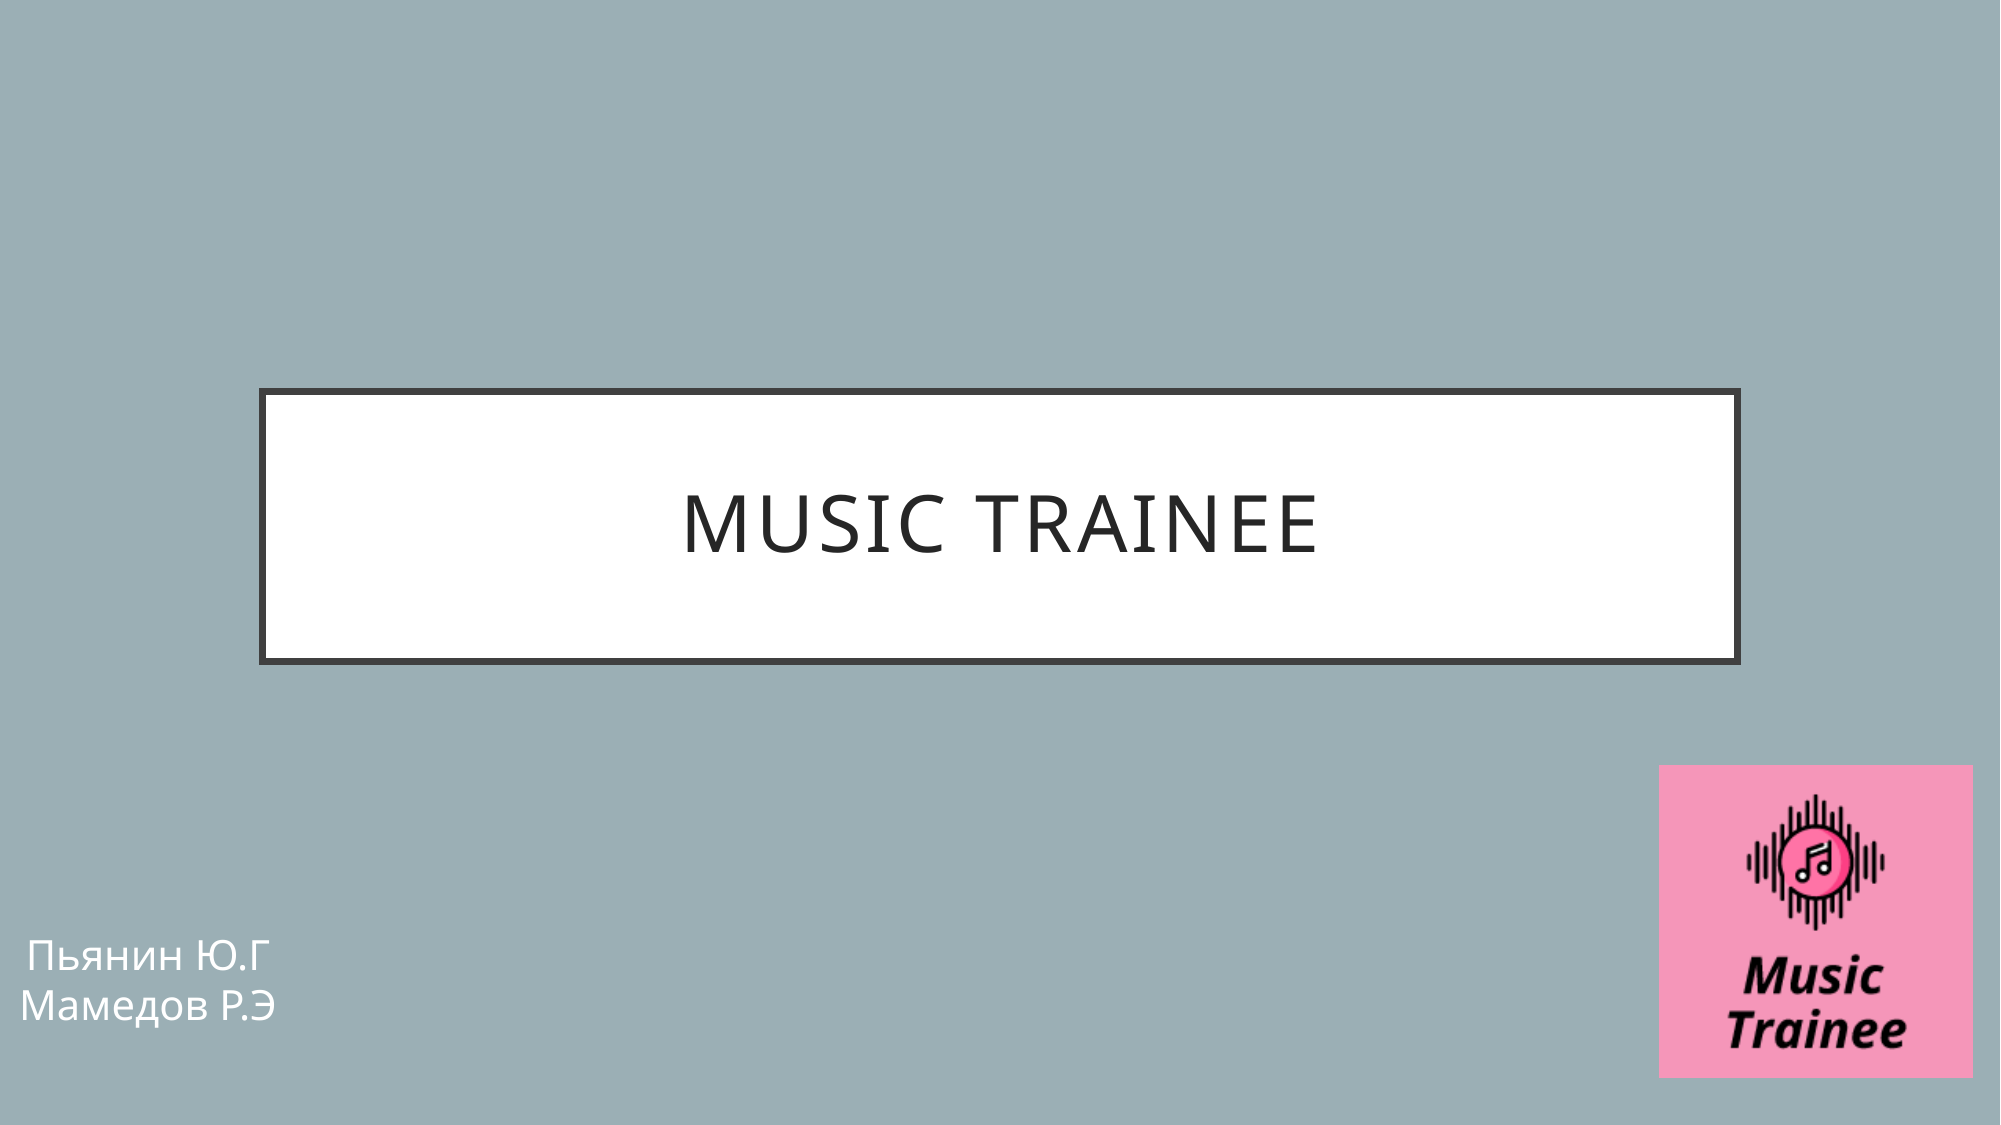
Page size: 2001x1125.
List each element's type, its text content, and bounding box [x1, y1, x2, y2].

title Music Trainee [262, 391, 1738, 662]
subtitle Пьянин Ю.Г Мамедов Р.Э [0, 921, 389, 1125]
picture [1659, 765, 1973, 1078]
